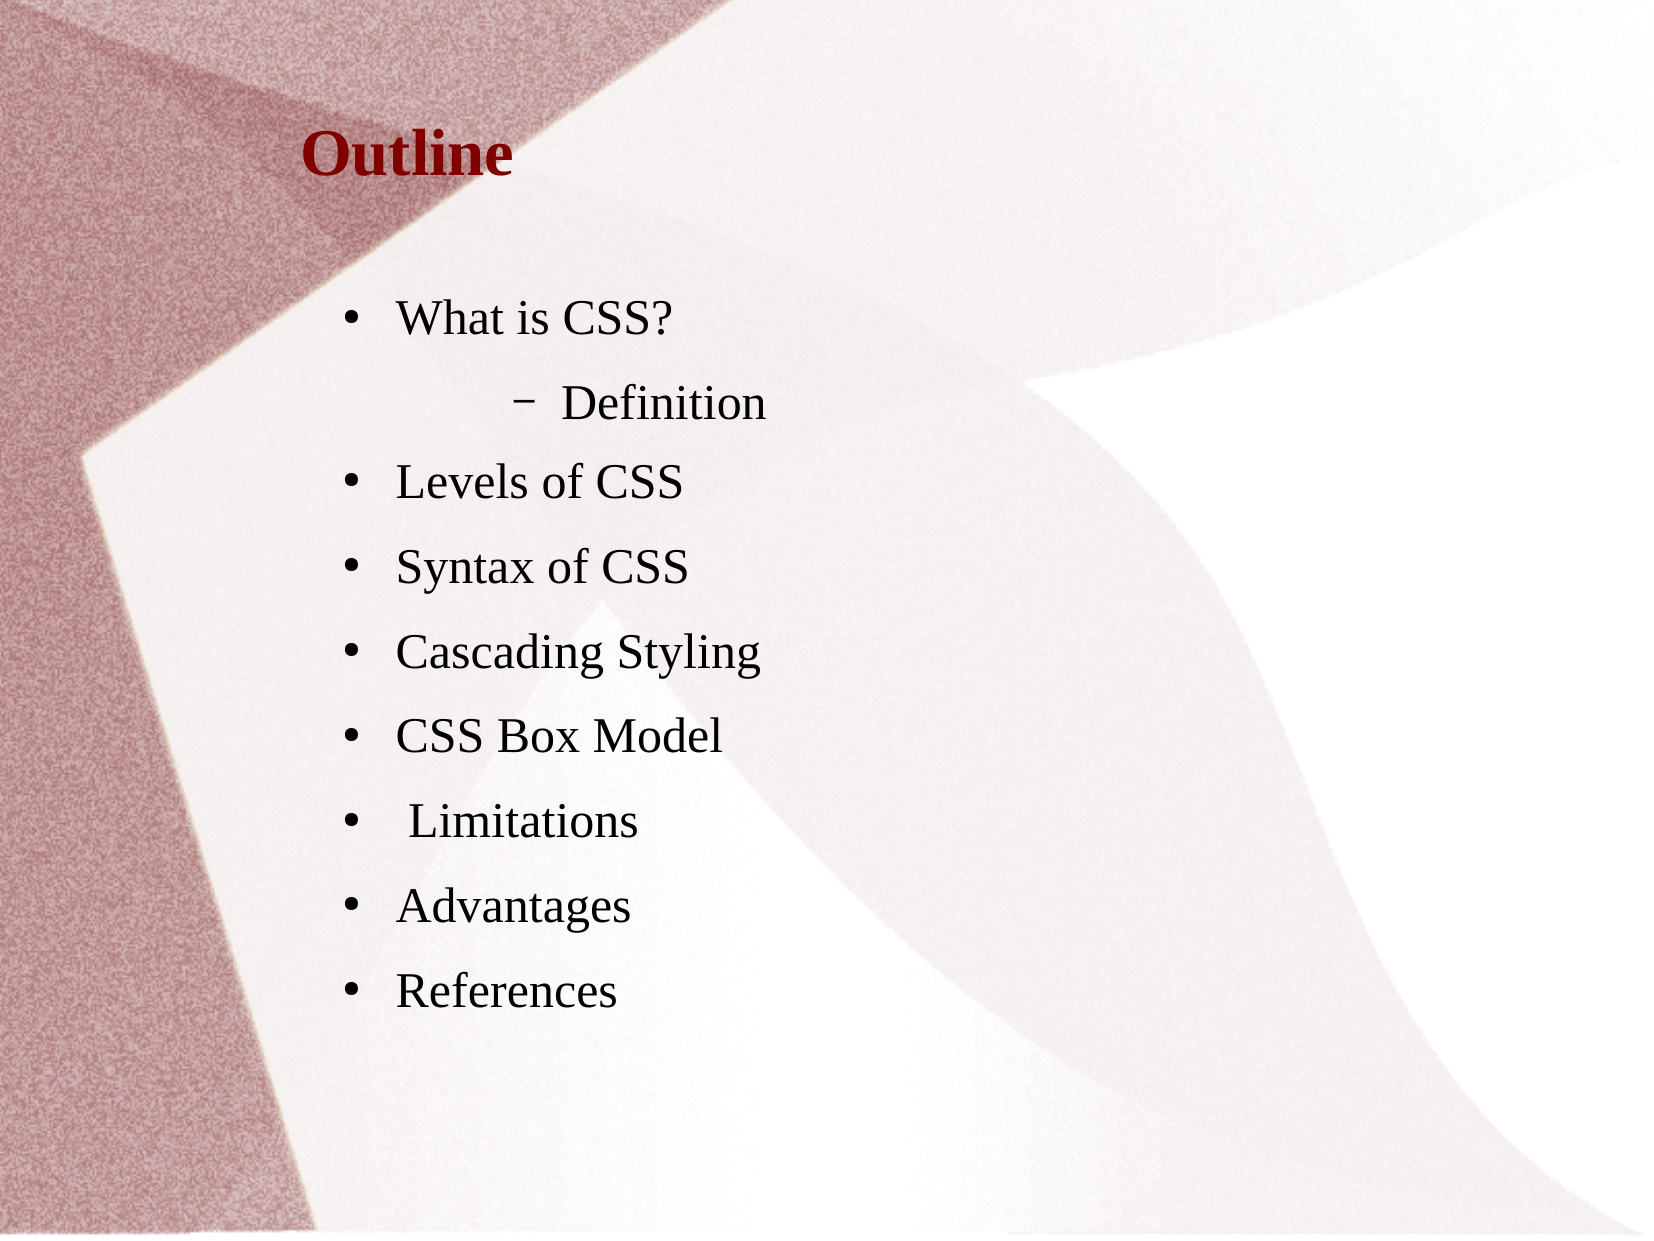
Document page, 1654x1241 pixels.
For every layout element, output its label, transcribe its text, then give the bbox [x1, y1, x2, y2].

picture [0, 0, 1654, 1241]
title Outline [300, 49, 1607, 257]
list What is CSS? Definition Levels of CSS Syntax of CSS Cascading Styling CSS Box Model Limitations Advantages References [324, 290, 1601, 1122]
